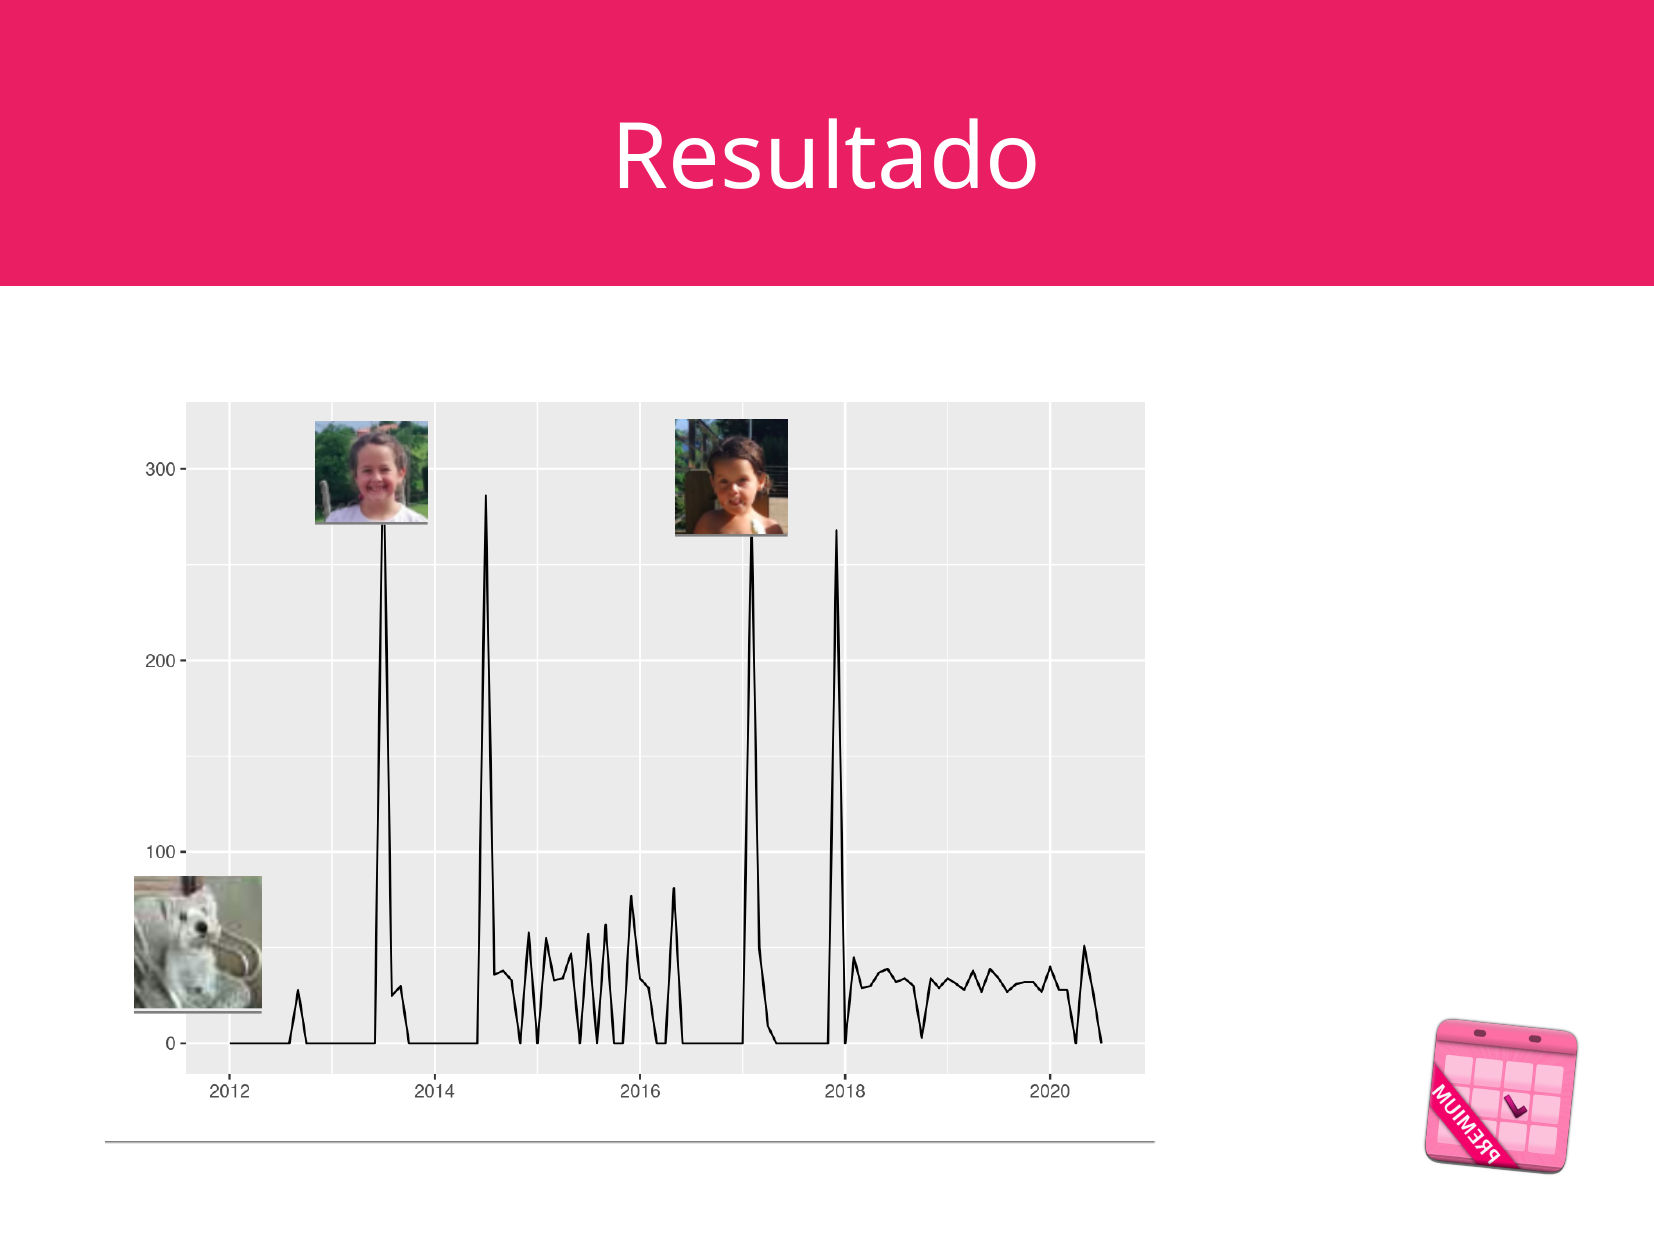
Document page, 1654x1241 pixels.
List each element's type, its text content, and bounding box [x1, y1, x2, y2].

picture [1410, 1004, 1592, 1187]
picture [105, 390, 1156, 1141]
title Resultado [82, 49, 1571, 257]
